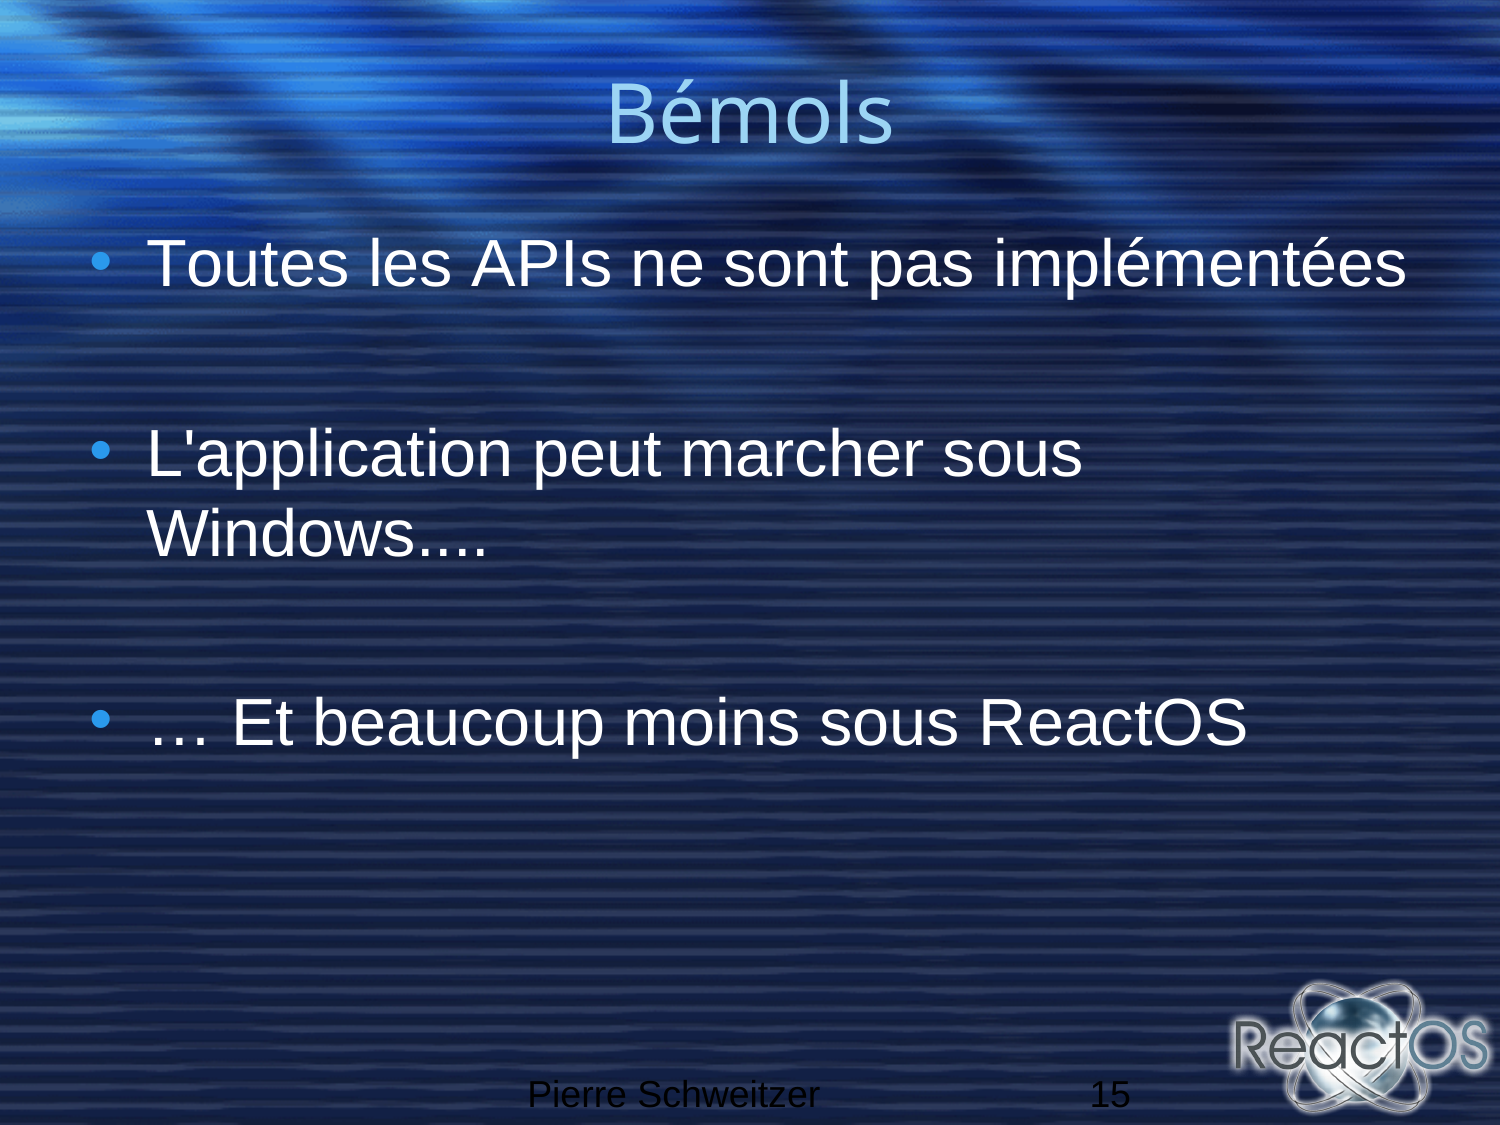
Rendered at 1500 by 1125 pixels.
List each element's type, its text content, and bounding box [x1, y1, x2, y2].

list Toutes les APIs ne sont pas implémentées L'application peut marcher sous Windows.... … Et beaucoup moins sous ReactOS [75, 212, 1426, 1005]
title Bémols [75, 45, 1426, 176]
picture [0, 0, 1500, 1125]
